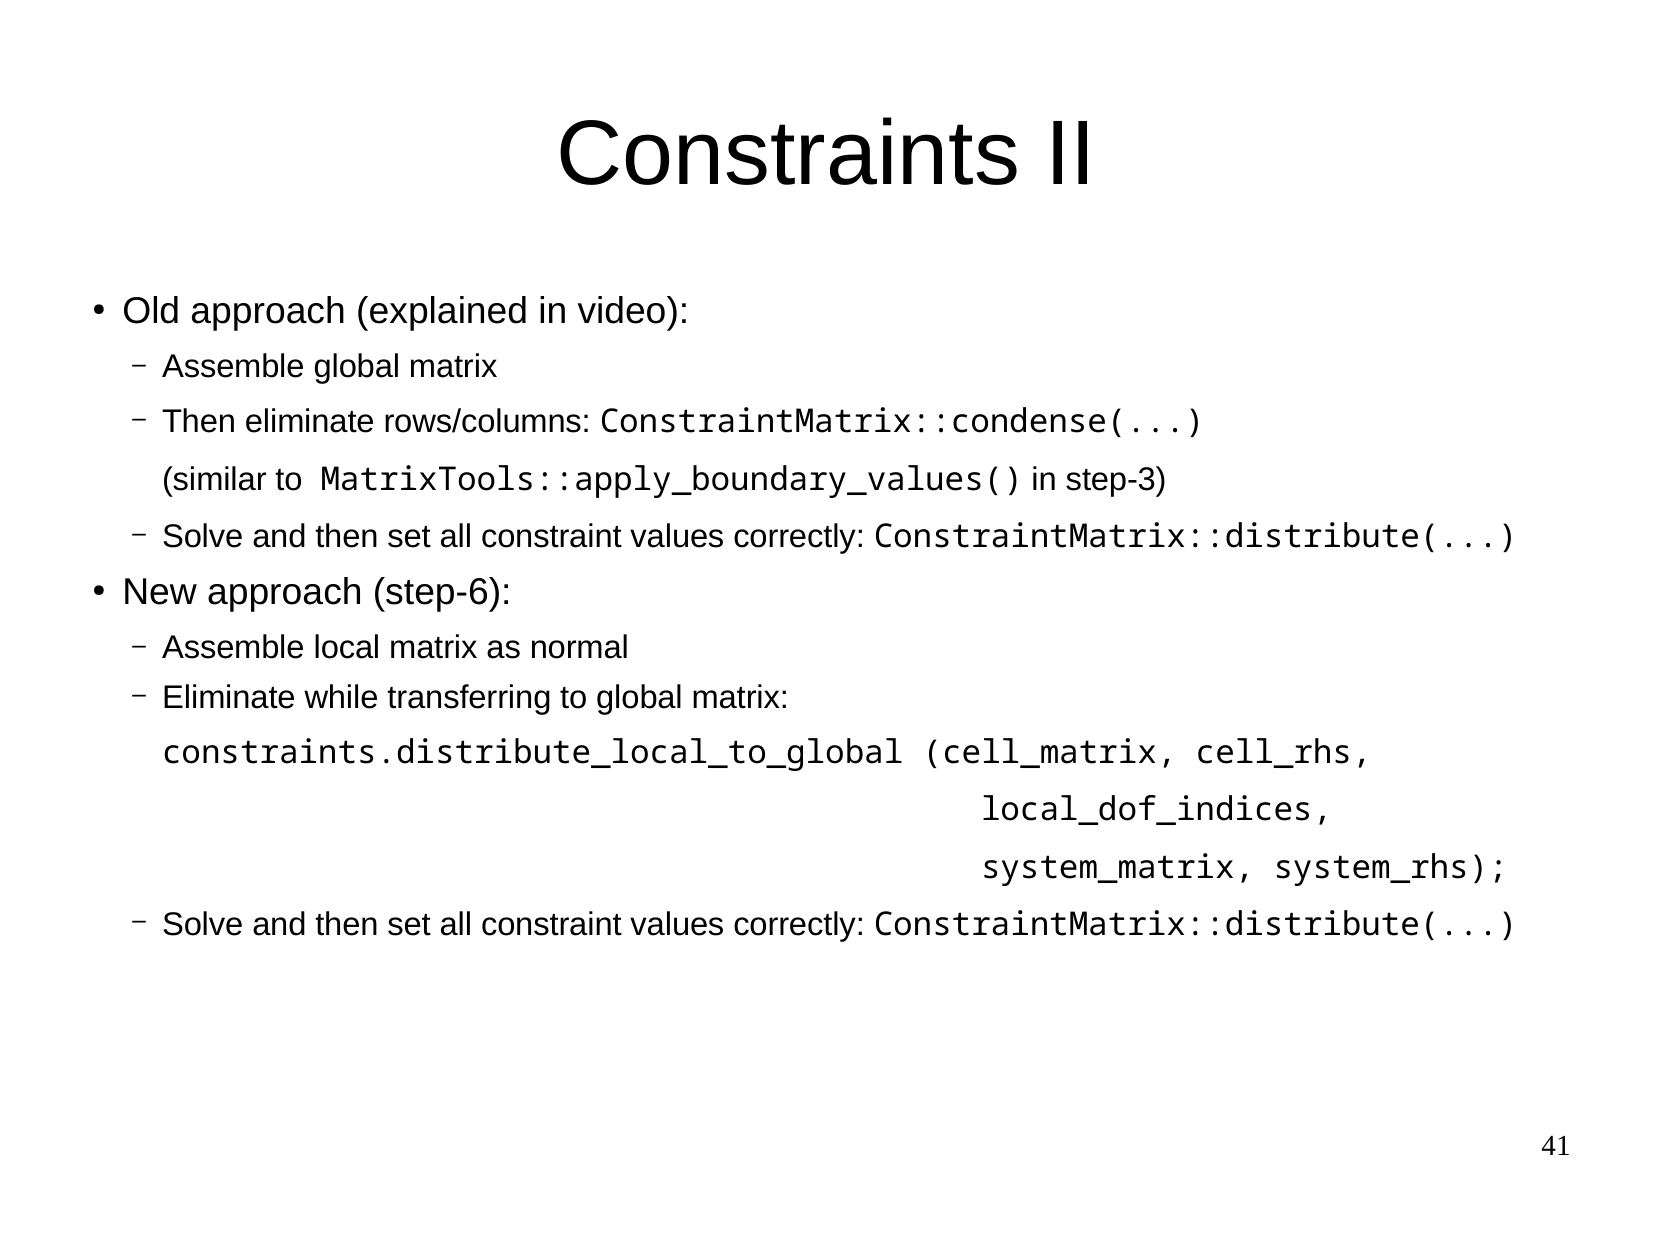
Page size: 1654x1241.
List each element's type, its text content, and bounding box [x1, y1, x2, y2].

title Constraints II [82, 49, 1571, 257]
list Old approach (explained in video): Assemble global matrix Then eliminate rows/columns: ConstraintMatrix::condense(...) (similar to MatrixTools::apply_boundary_values() in step-3) Solve and then set all constraint values correctly: ConstraintMatrix::distribute(...) New approach (step-6): Assemble local matrix as normal Eliminate while transferring to global matrix: constraints.distribute_local_to_global (cell_matrix, cell_rhs, local_dof_indices, system_matrix, system_rhs); Solve and then set all constraint values correctly: ConstraintMatrix::distribute(...) [82, 290, 1538, 1010]
